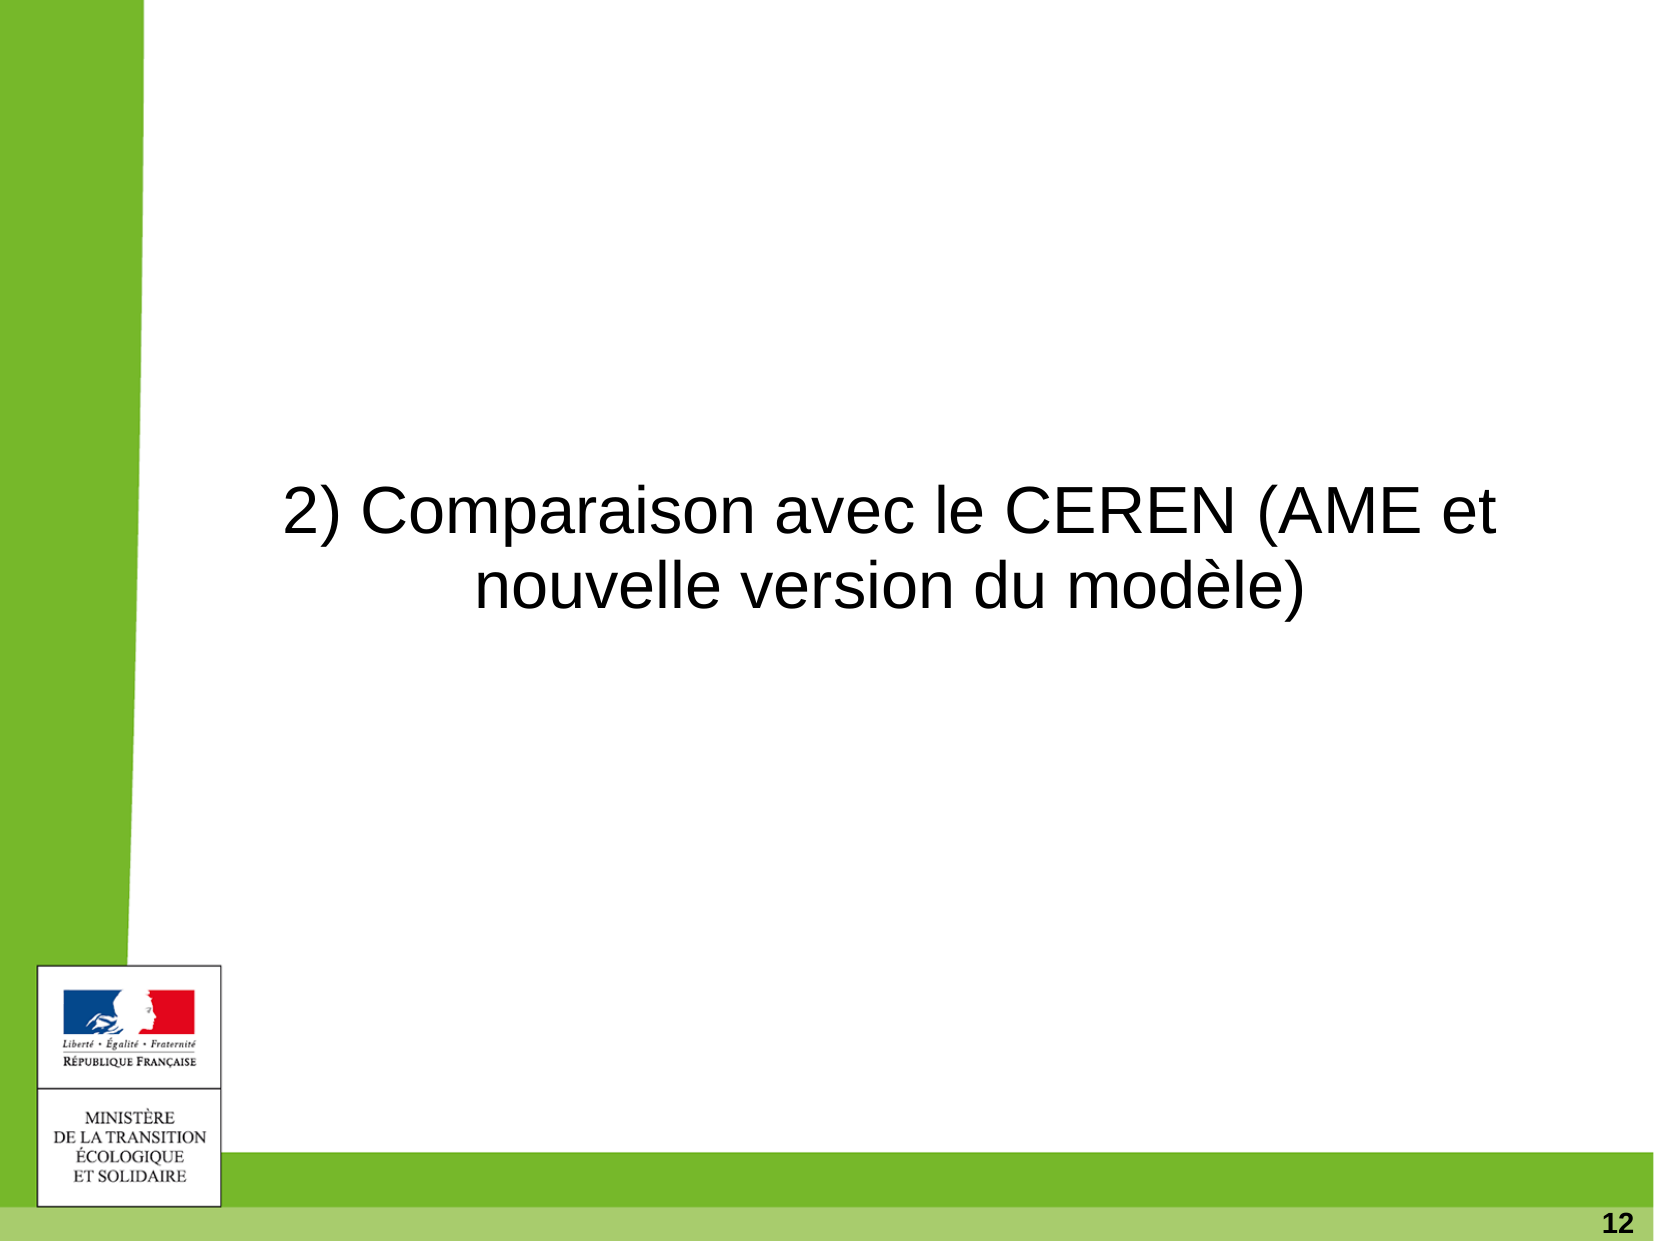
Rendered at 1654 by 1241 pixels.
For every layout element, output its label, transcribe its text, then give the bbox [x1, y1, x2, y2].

picture [0, 0, 1654, 1241]
subtitle 2) Comparaison avec le CEREN (AME et nouvelle version du modèle) [221, 68, 1560, 1029]
